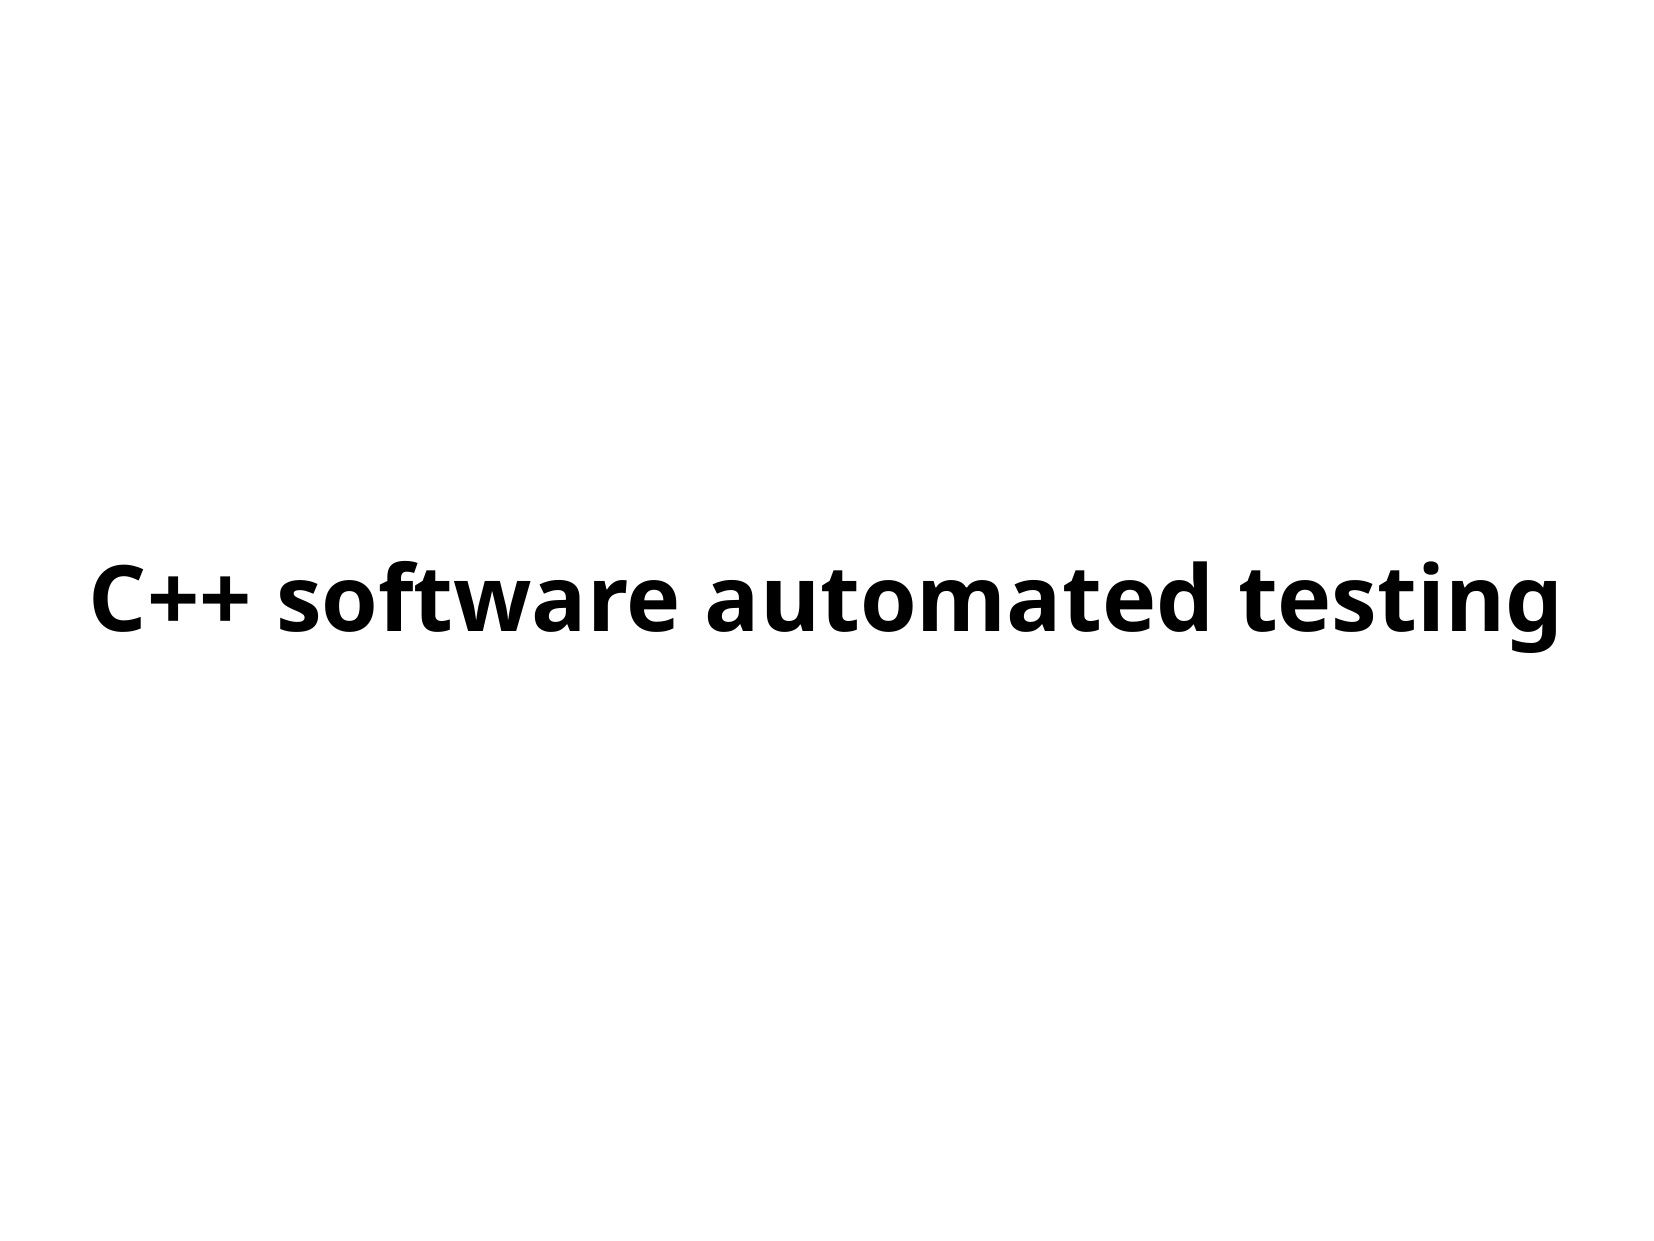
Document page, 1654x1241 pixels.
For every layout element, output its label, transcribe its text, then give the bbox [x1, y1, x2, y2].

title C++ software automated testing [82, 466, 1571, 726]
